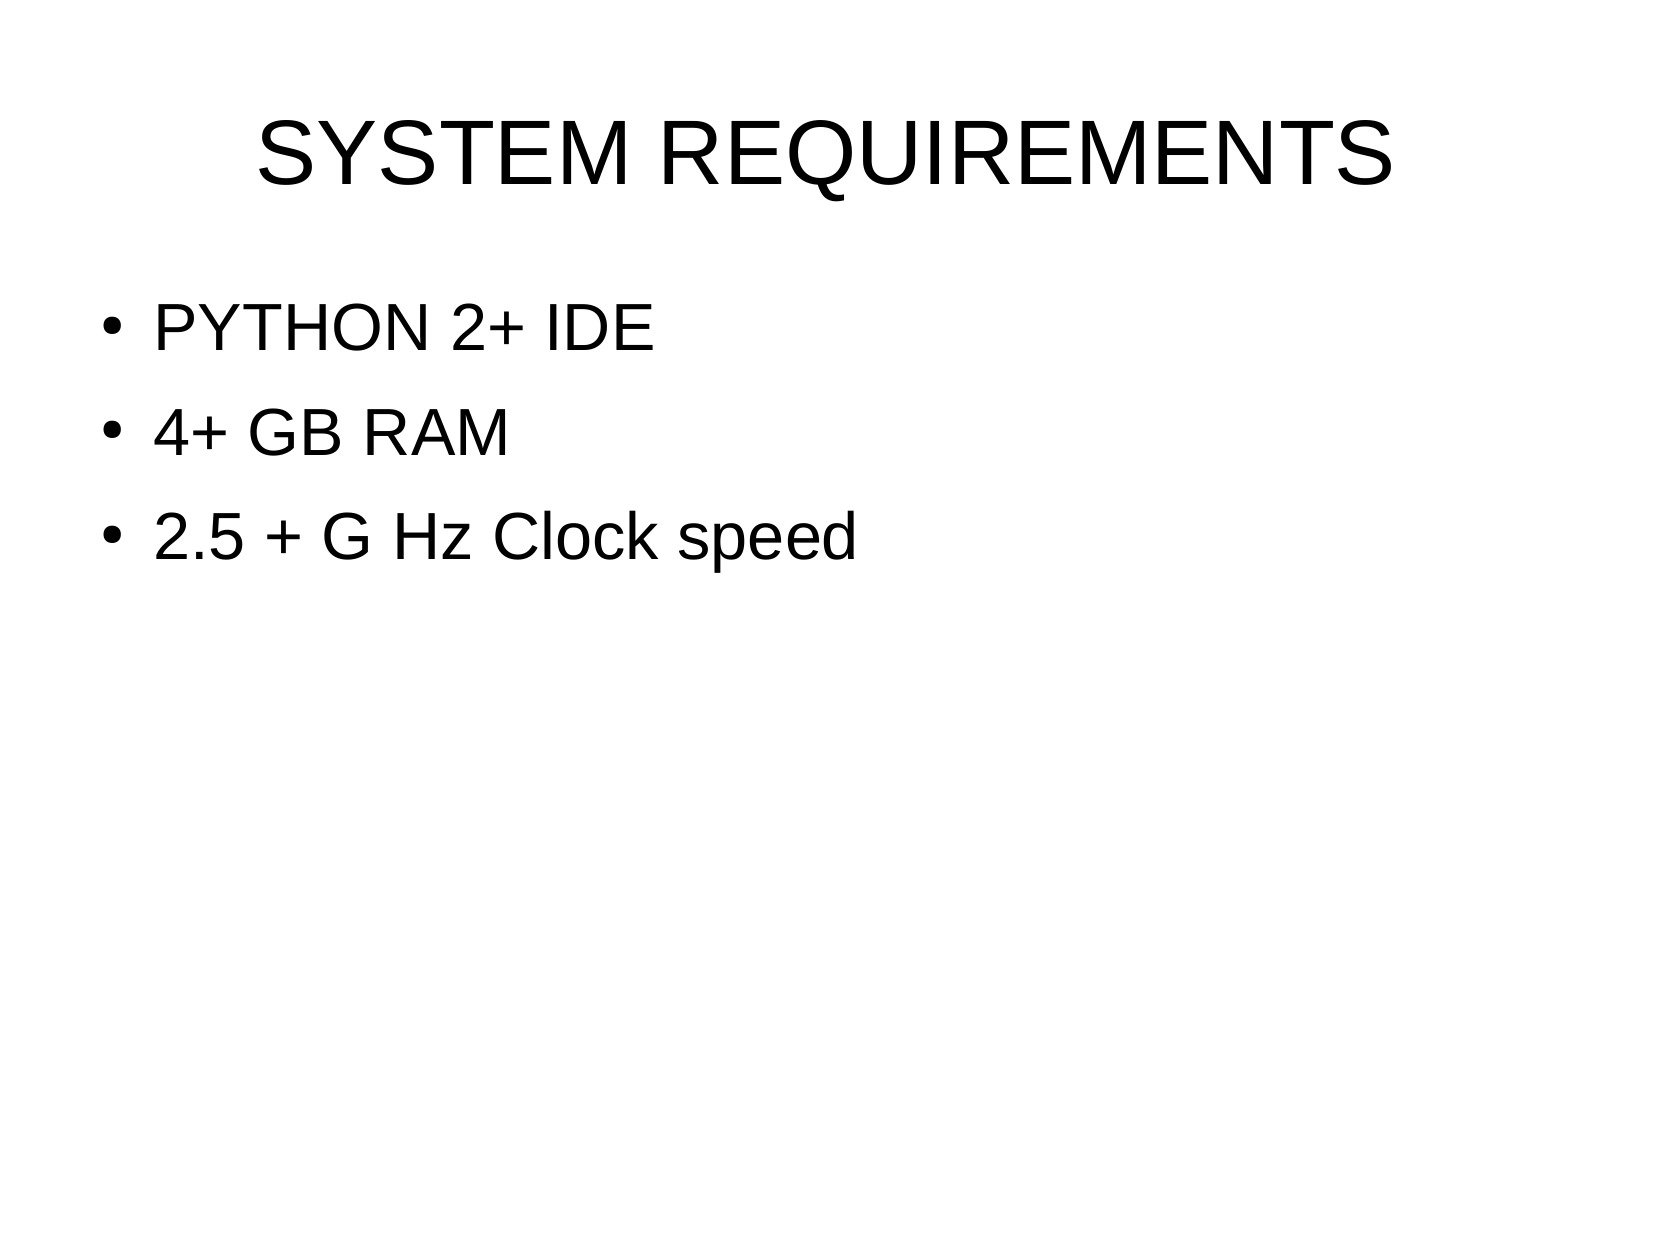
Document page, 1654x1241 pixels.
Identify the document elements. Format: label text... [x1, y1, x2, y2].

list PYTHON 2+ IDE 4+ GB RAM 2.5 + G Hz Clock speed [82, 290, 1571, 1010]
title SYSTEM REQUIREMENTS [82, 49, 1571, 257]
